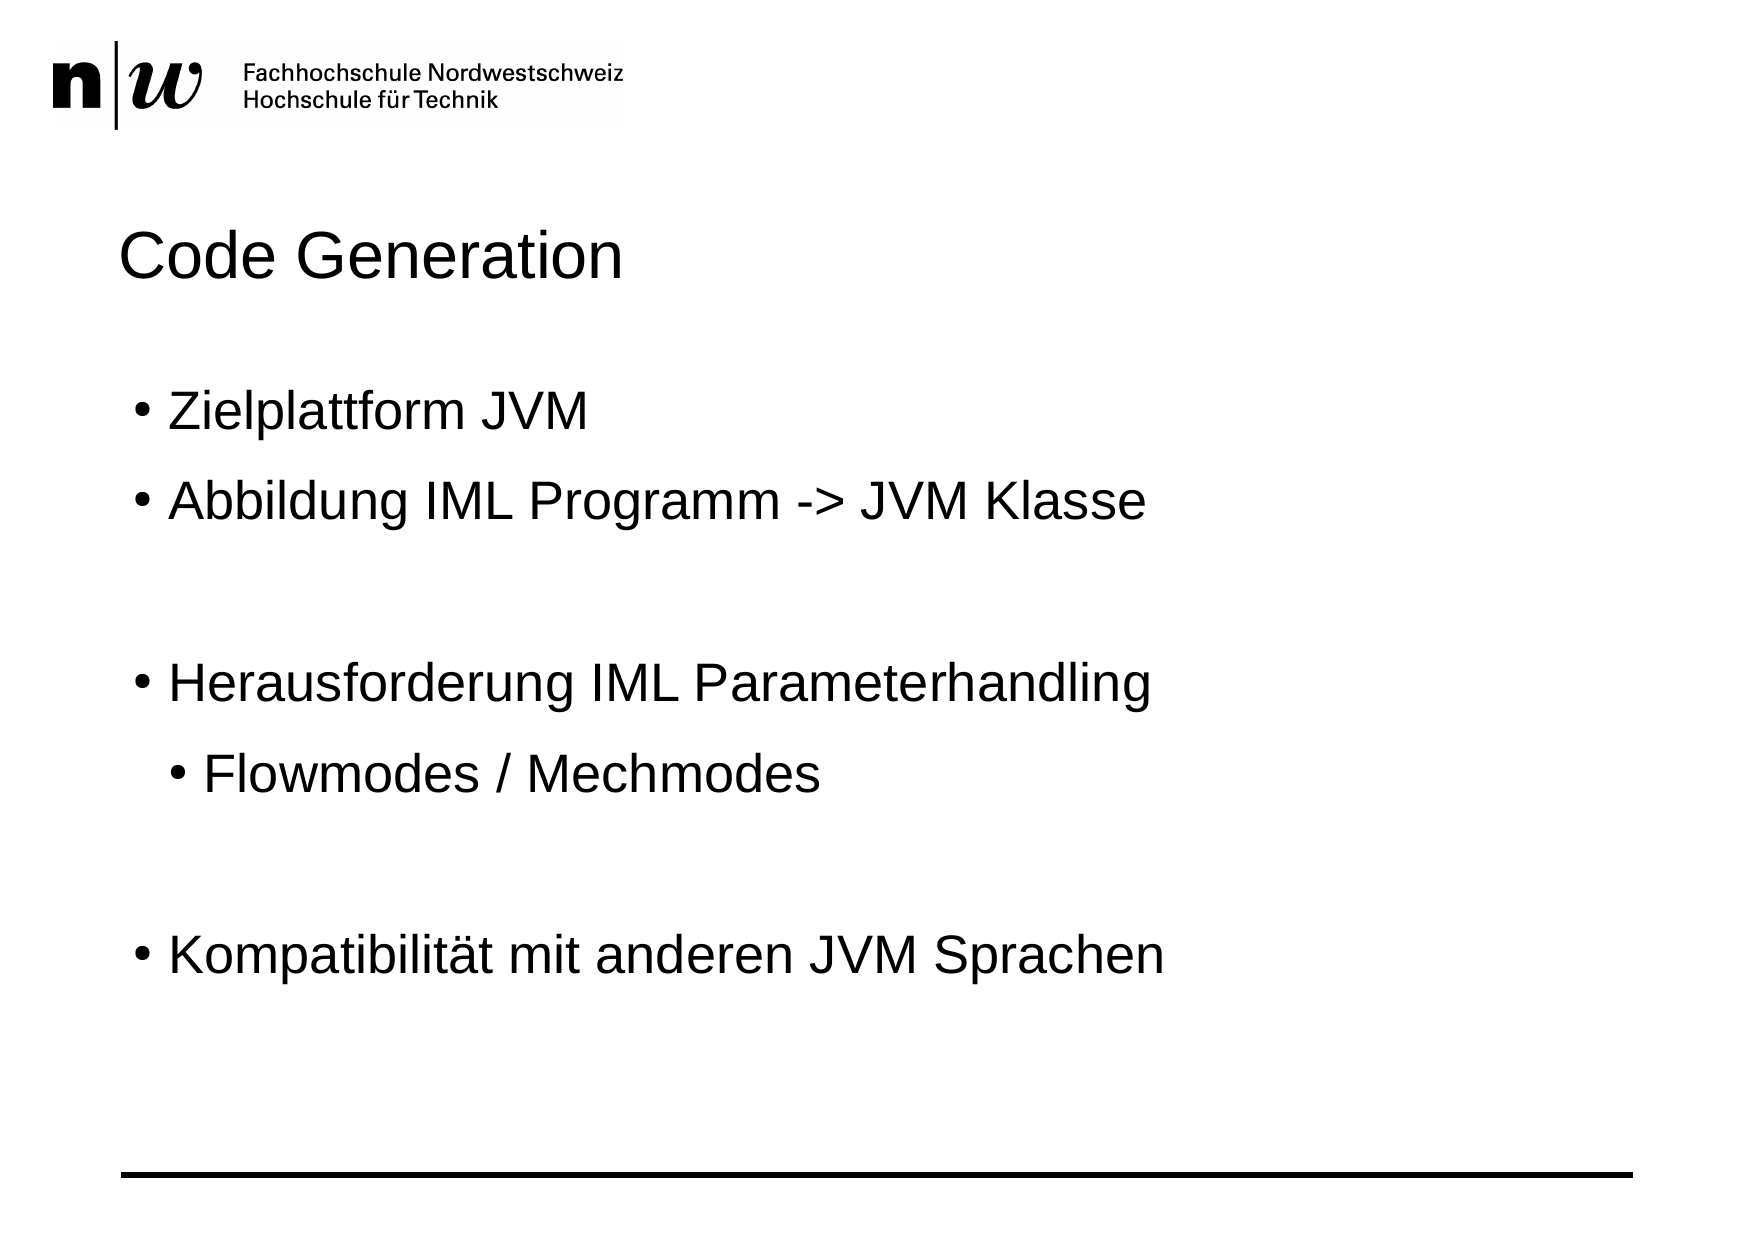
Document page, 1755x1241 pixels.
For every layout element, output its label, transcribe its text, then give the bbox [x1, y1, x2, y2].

text_box Code Generation [118, 212, 1606, 296]
text_box Zielplattform JVM Abbildung IML Programm -> JVM Klasse Herausforderung IML Parameterhandling Flowmodes / Mechmodes Kompatibilität mit anderen JVM Sprachen [118, 342, 1630, 1241]
picture [53, 41, 623, 130]
